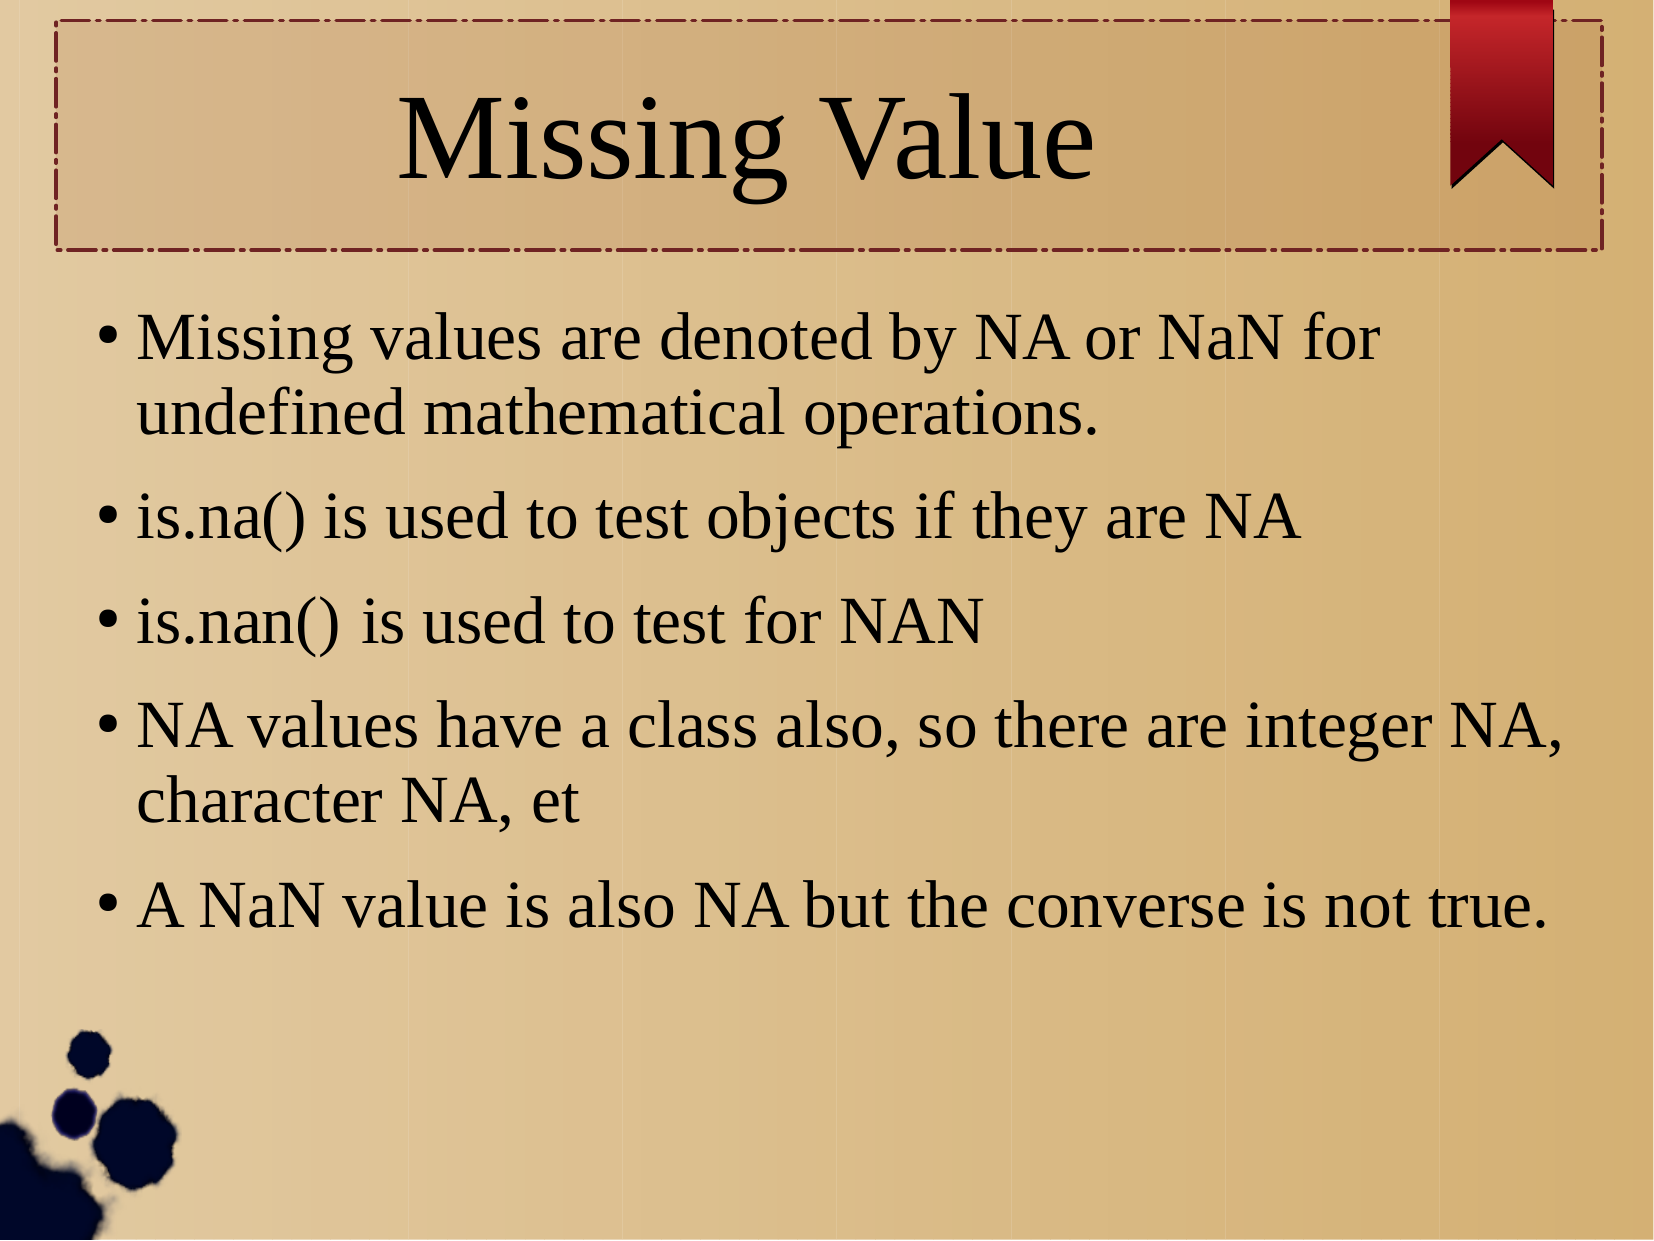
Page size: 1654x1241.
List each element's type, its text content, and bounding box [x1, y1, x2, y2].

title Missing Value [82, 47, 1412, 229]
list Missing values are denoted by NA or NaN for undefined mathematical operations. is.na() is used to test objects if they are NA is.nan() is used to test for NAN NA values have a class also, so there are integer NA, character NA, et A NaN value is also NA but the converse is not true. [82, 299, 1571, 1019]
